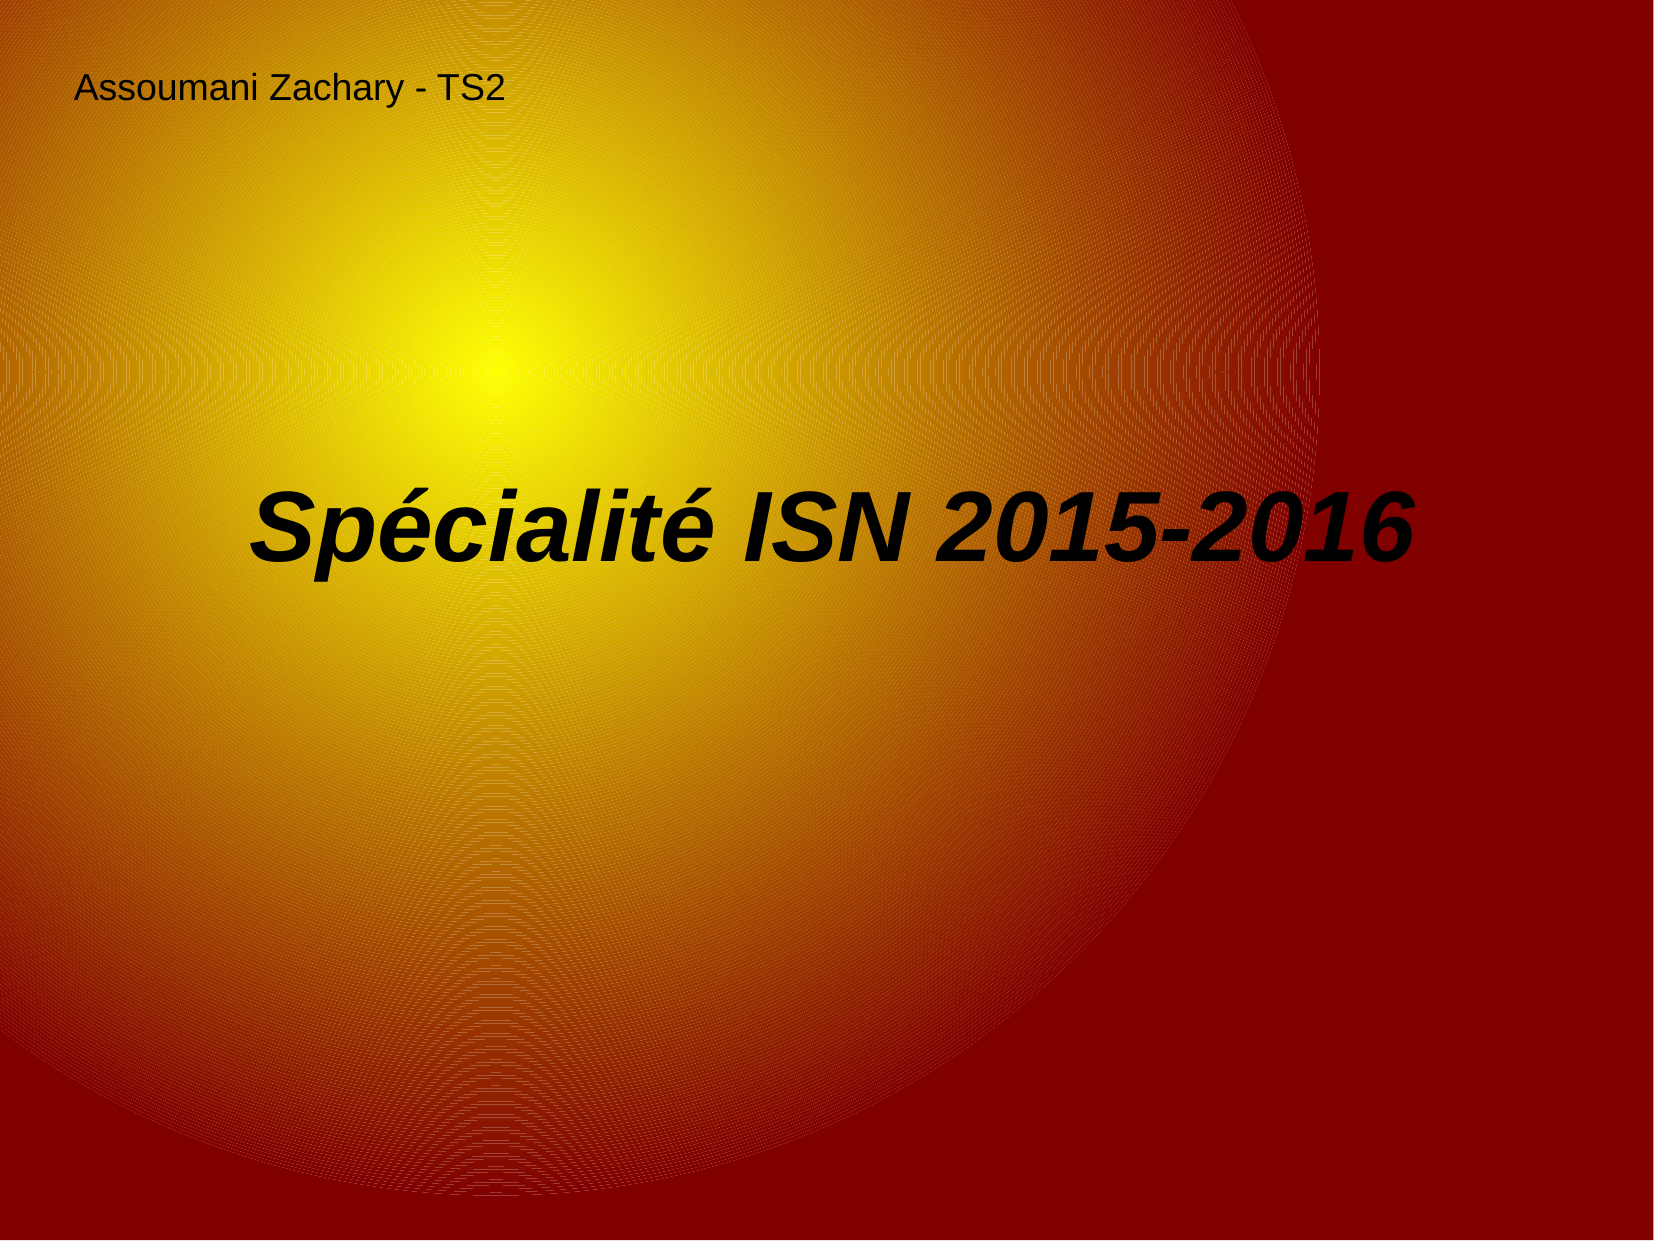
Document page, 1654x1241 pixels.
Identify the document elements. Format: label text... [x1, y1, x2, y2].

text_box Assoumani Zachary - TS2 [59, 59, 945, 116]
title Spécialité ISN 2015-2016 [88, 138, 1577, 916]
